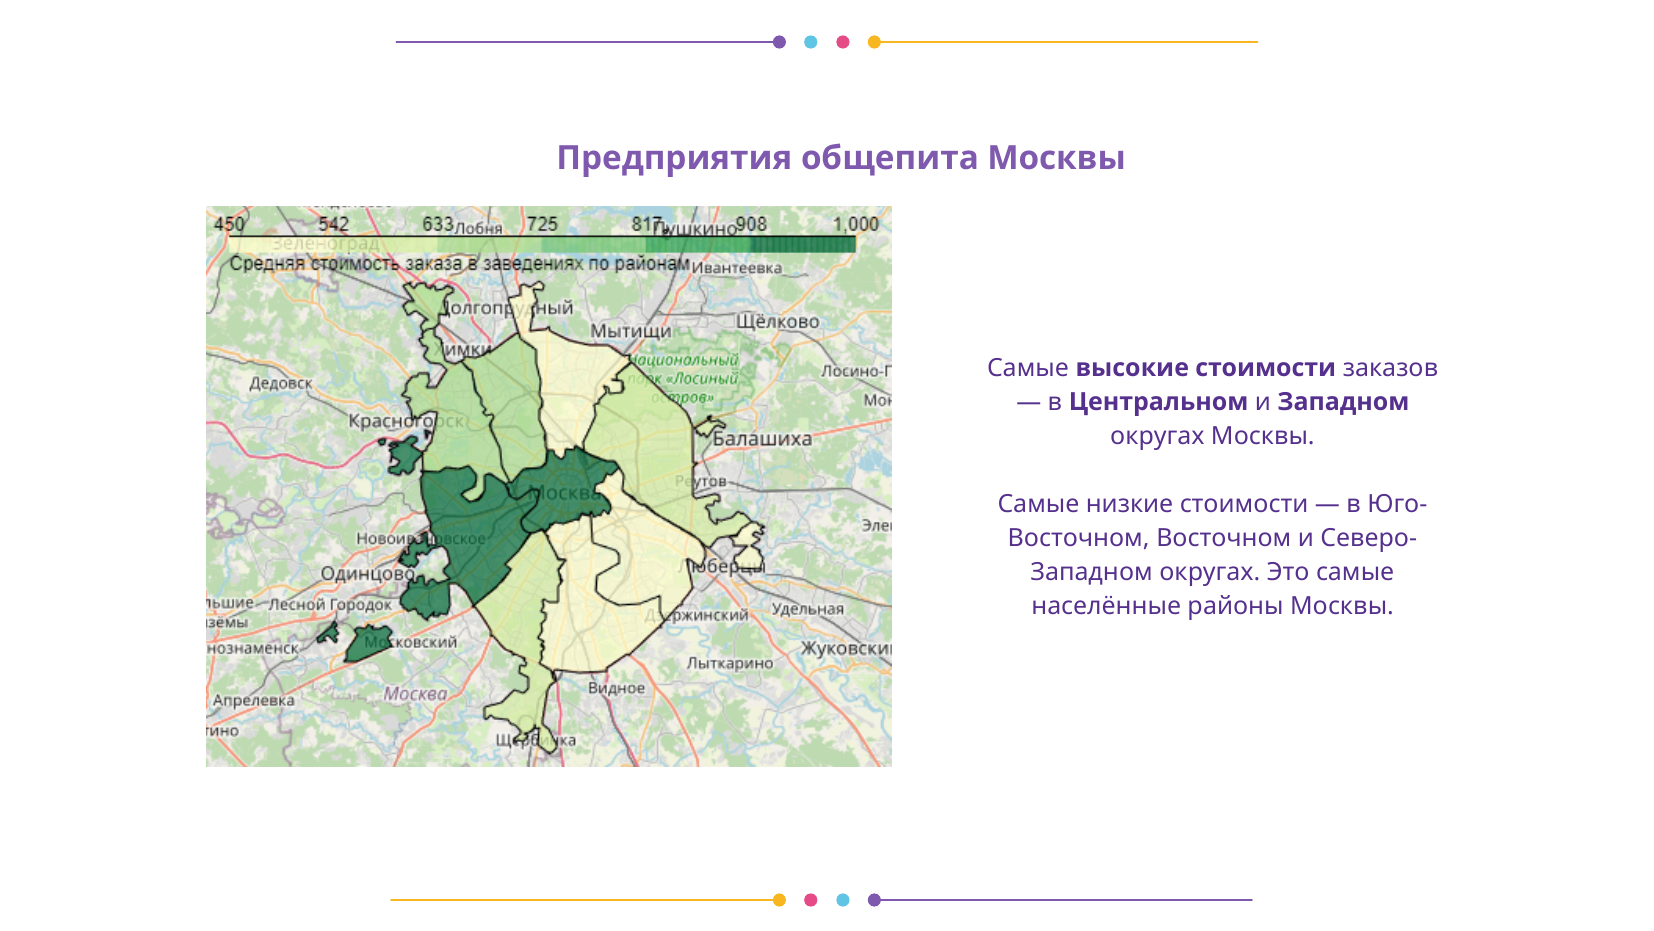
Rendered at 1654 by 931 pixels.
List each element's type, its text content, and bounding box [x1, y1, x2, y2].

title Предприятия общепита Москвы [501, 118, 1182, 196]
picture [206, 206, 892, 767]
title Самые высокие стоимости заказов — в Центральном и Западном округах Москвы. Самые низкие стоимости — в Юго-Восточном, Восточном и Северо-Западном округах. Это самые населённые районы Москвы. [978, 281, 1447, 691]
